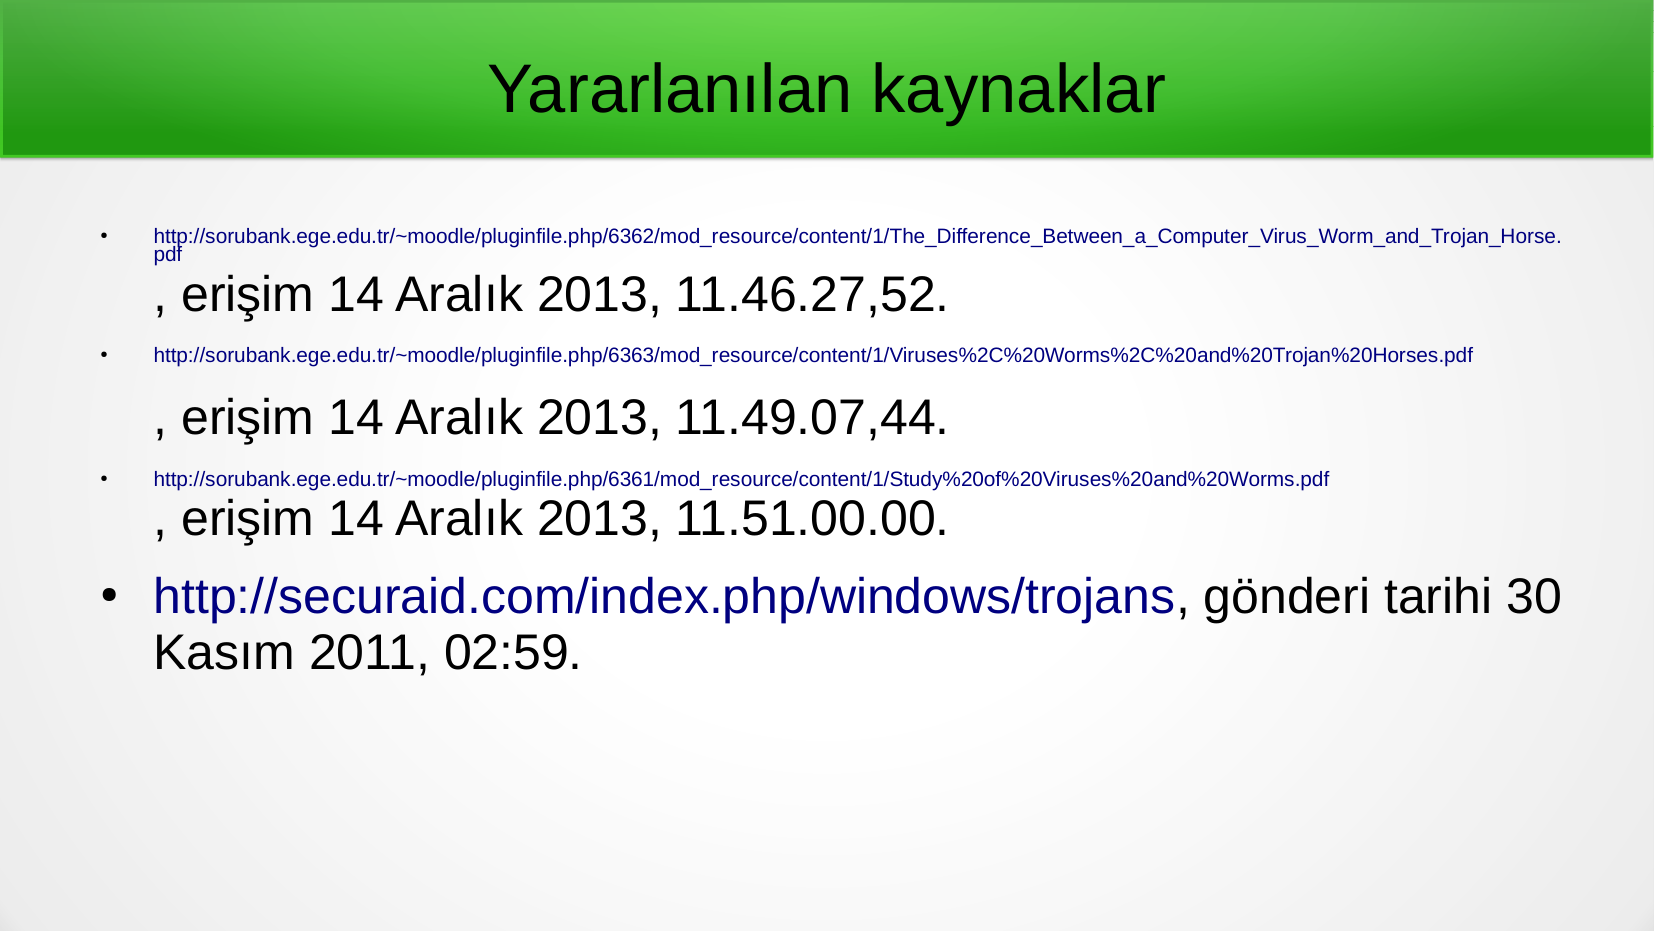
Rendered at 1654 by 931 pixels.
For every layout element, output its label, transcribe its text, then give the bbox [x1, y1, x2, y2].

title Yararlanılan kaynaklar [82, 35, 1571, 142]
list http://sorubank.ege.edu.tr/~moodle/pluginfile.php/6362/mod_resource/content/1/The_Difference_Between_a_Computer_Virus_Worm_and_Trojan_Horse.pdf, erişim 14 Aralık 2013, 11.46.27,52. http://sorubank.ege.edu.tr/~moodle/pluginfile.php/6363/mod_resource/content/1/Viruses%2C%20Worms%2C%20and%20Trojan%20Horses.pdf , erişim 14 Aralık 2013, 11.49.07,44. http://sorubank.ege.edu.tr/~moodle/pluginfile.php/6361/mod_resource/content/1/Study%20of%20Viruses%20and%20Worms.pdf , erişim 14 Aralık 2013, 11.51.00.00. http://securaid.com/index.php/windows/trojans, gönderi tarihi 30 Kasım 2011, 02:59. [82, 224, 1571, 764]
